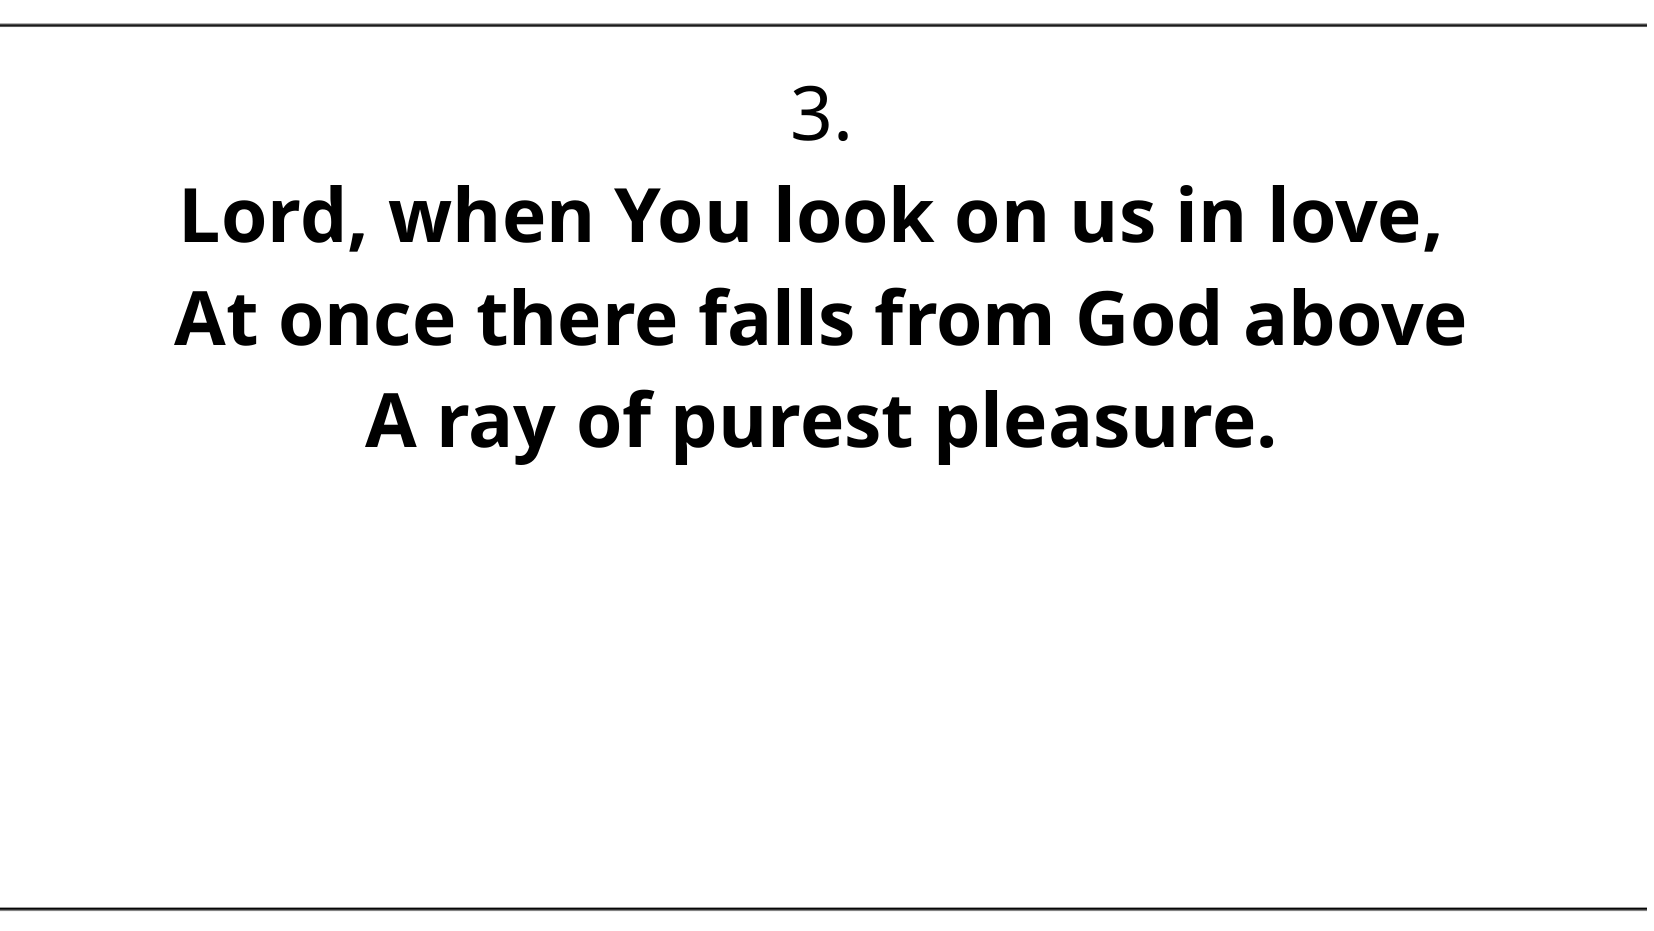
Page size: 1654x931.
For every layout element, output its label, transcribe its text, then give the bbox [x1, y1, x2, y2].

picture [0, 2, 1647, 931]
text_box 3. Lord, when You look on us in love, At once there falls from God above A ray of purest pleasure. [49, 53, 1595, 468]
